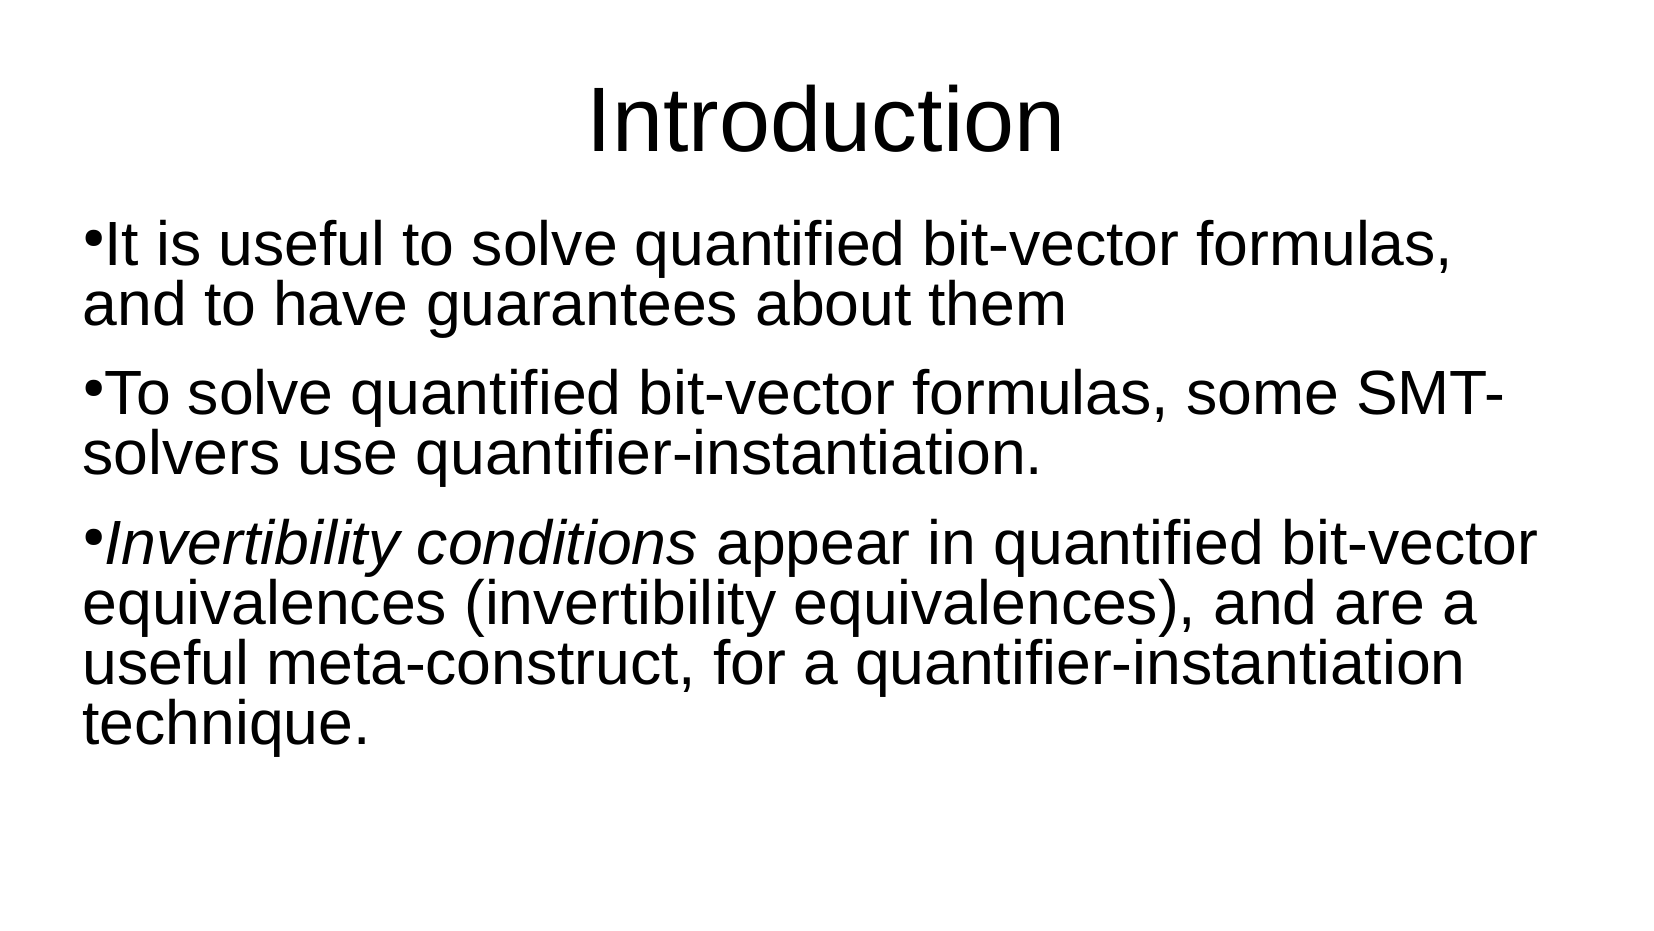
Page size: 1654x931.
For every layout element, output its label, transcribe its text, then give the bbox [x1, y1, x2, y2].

list It is useful to solve quantified bit-vector formulas, and to have guarantees about them To solve quantified bit-vector formulas, some SMT-solvers use quantifier-instantiation. Invertibility conditions appear in quantified bit-vector equivalences (invertibility equivalences), and are a useful meta-construct, for a quantifier-instantiation technique. [82, 217, 1571, 758]
title Introduction [82, 37, 1571, 193]
